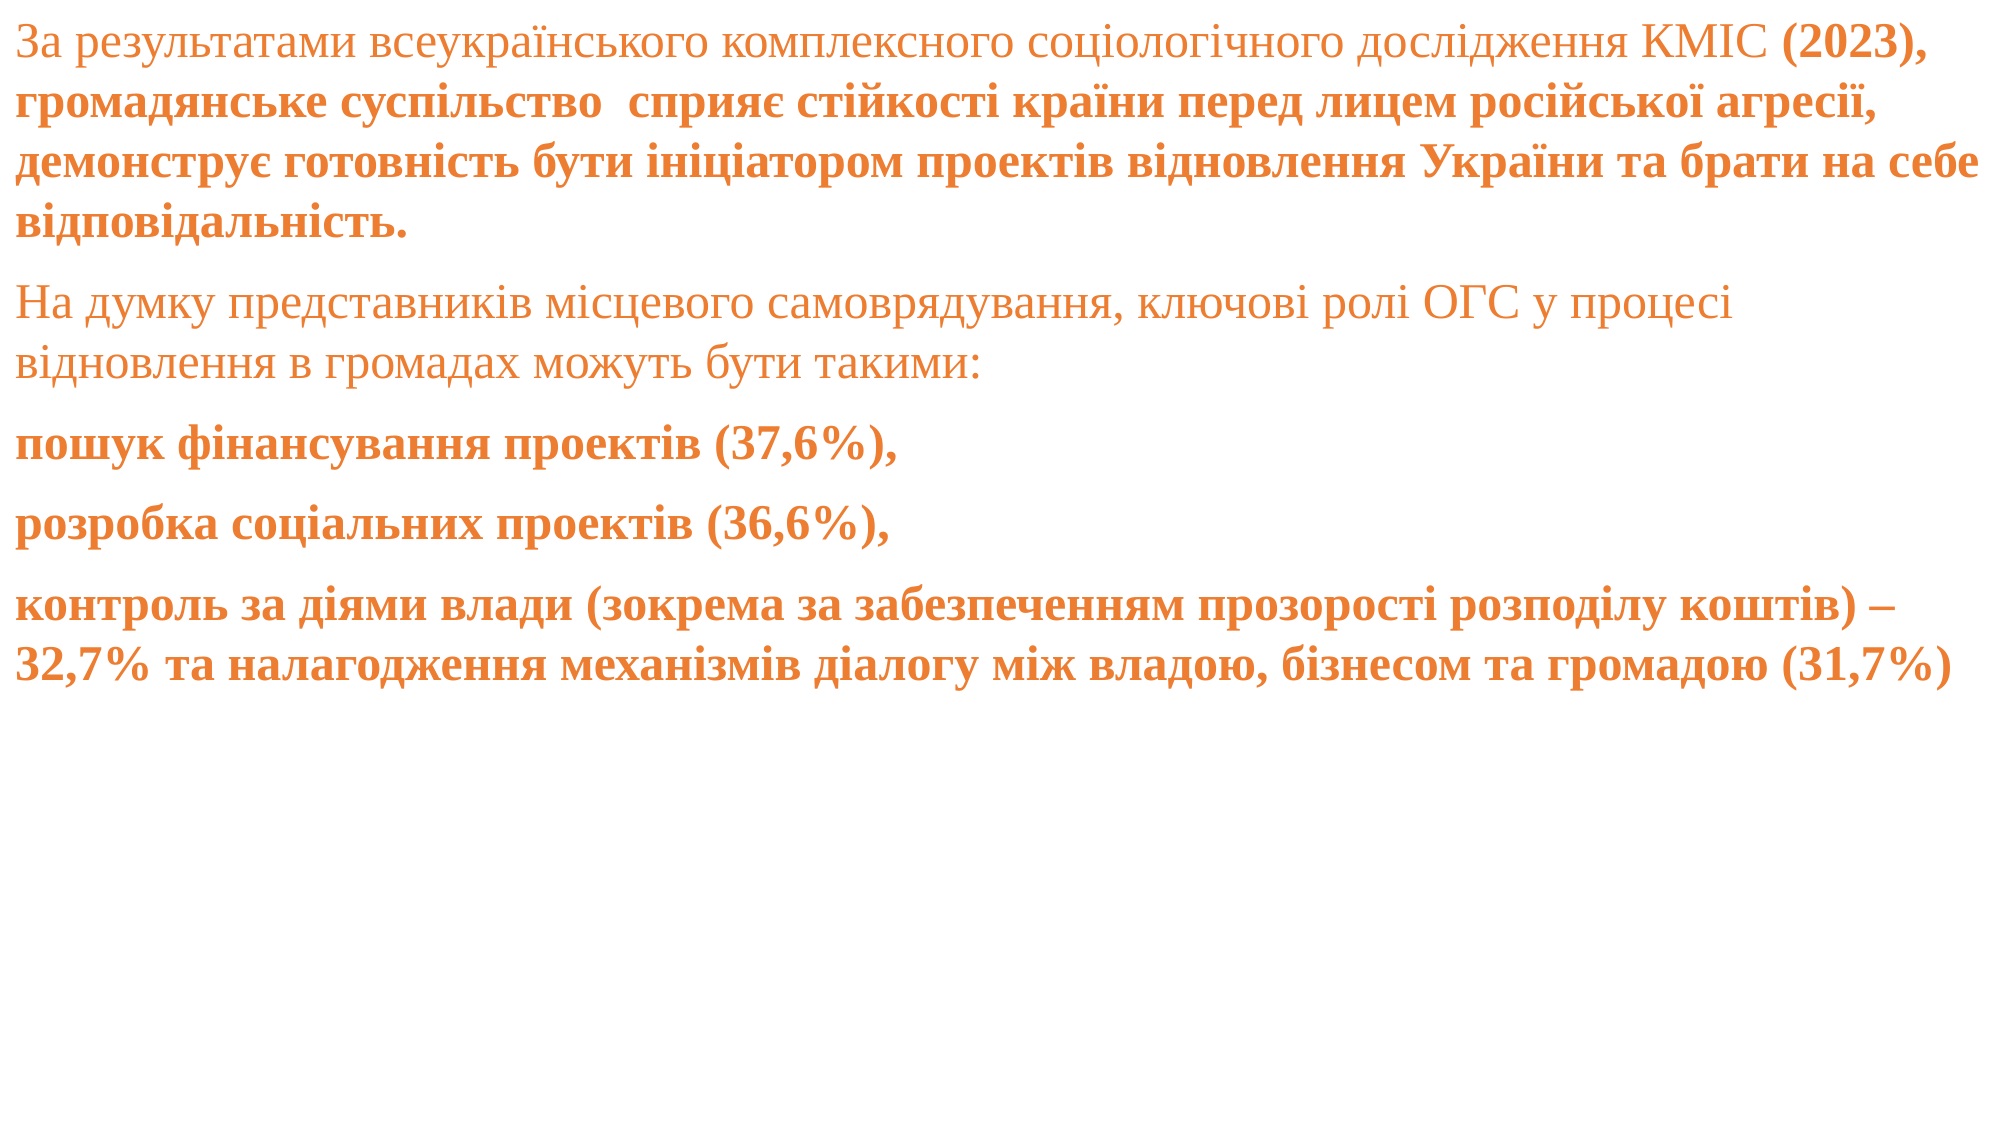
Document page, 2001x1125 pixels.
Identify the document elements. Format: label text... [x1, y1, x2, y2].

list За результатами всеукраїнського комплексного соціологічного дослідження КМІС (2023), громадянське суспільство сприяє стійкості країни перед лицем російської агресії, демонструє готовність бути ініціатором проектів відновлення України та брати на себе відповідальність. На думку представників місцевого самоврядування, ключові ролі ОГС у процесі відновлення в громадах можуть бути такими: пошук фінансування проектів (37,6%), розробка соціальних проектів (36,6%), контроль за діями влади (зокрема за забезпеченням прозорості розподілу коштів) – 32,7% та налагодження механізмів діалогу між владою, бізнесом та громадою (31,7%) [0, 0, 2000, 1125]
